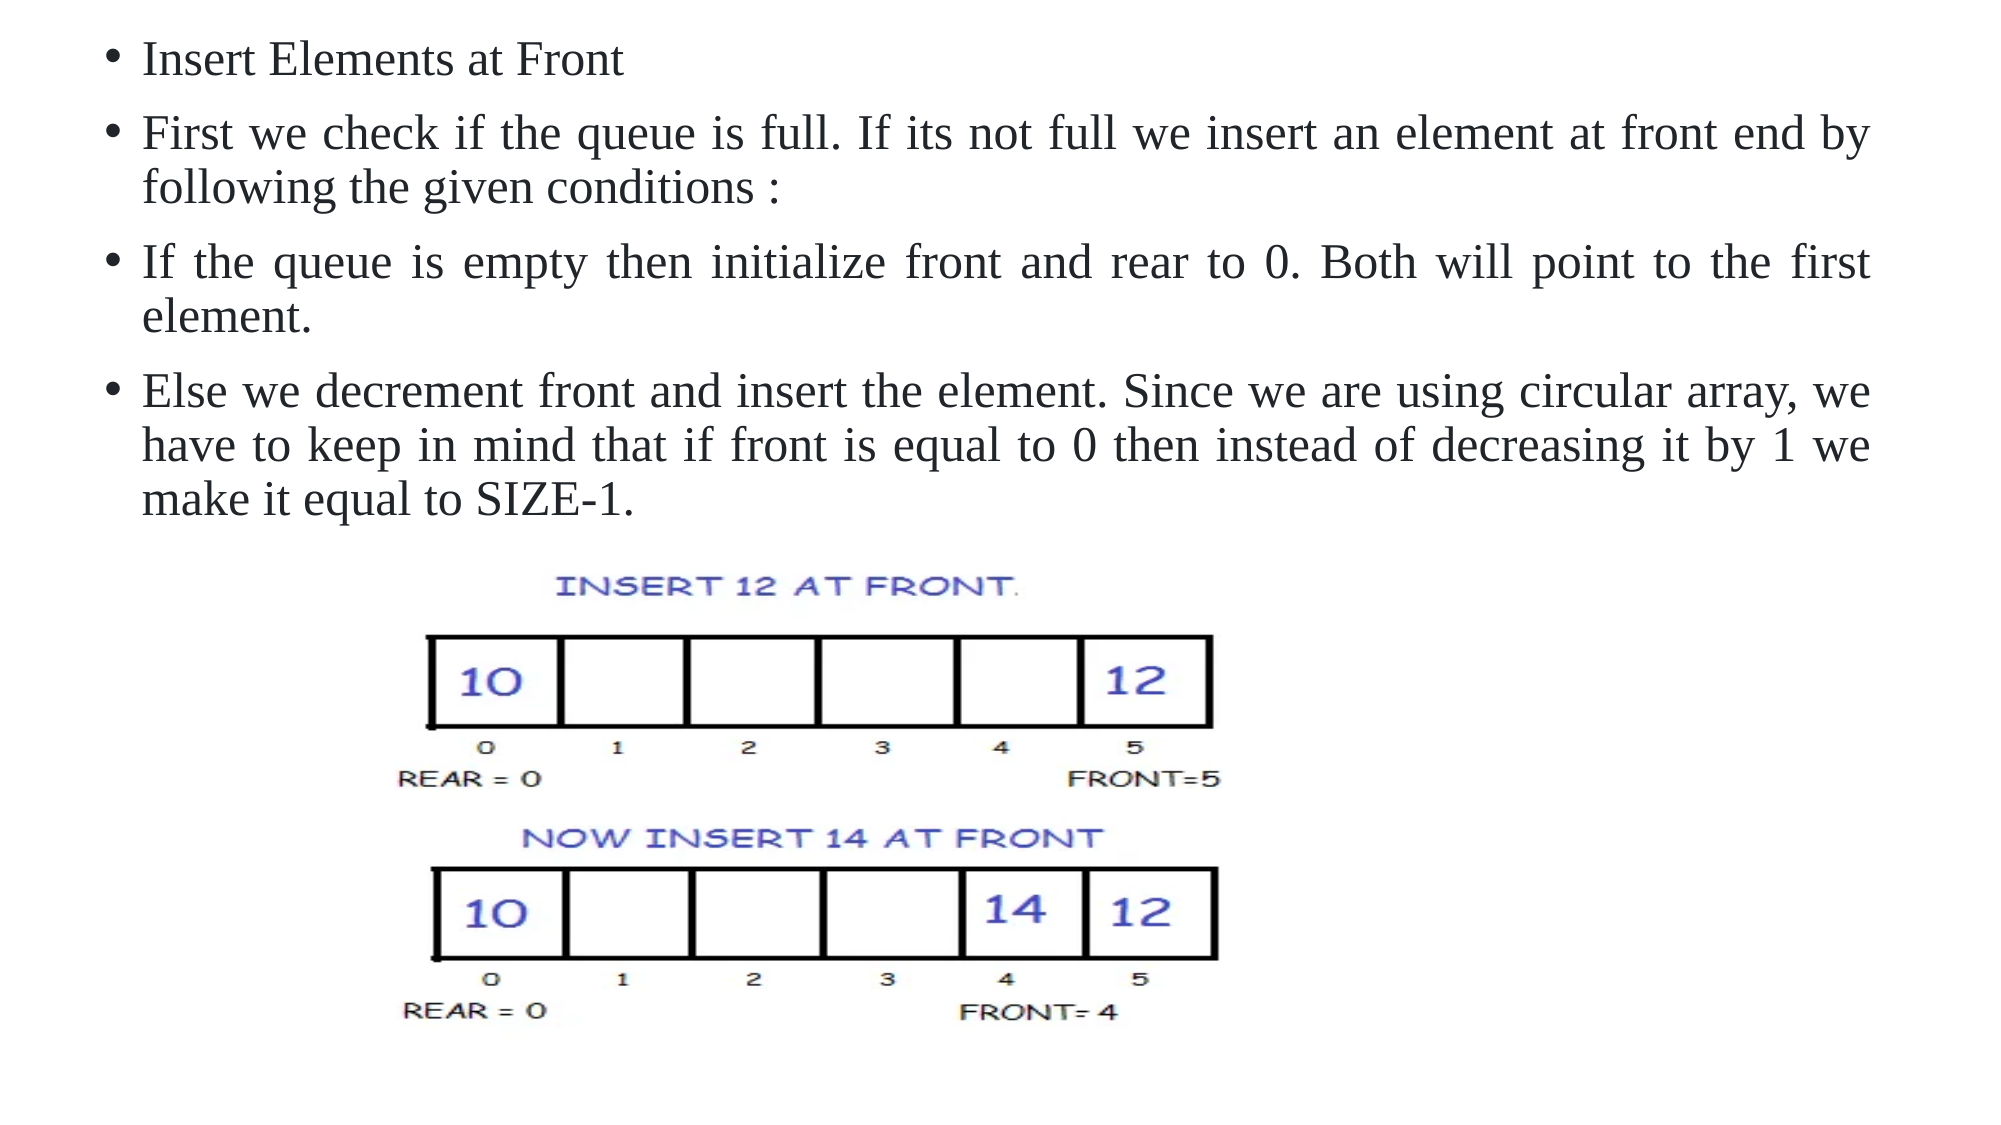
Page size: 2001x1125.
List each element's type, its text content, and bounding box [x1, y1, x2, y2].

picture [357, 538, 1299, 1047]
list Insert Elements at Front First we check if the queue is full. If its not full we insert an element at front end by following the given conditions : If the queue is empty then initialize front and rear to 0. Both will point to the first element. Else we decrement front and insert the element. Since we are using circular array, we have to keep in mind that if front is equal to 0 then instead of decreasing it by 1 we make it equal to SIZE-1. [89, 24, 1888, 1069]
